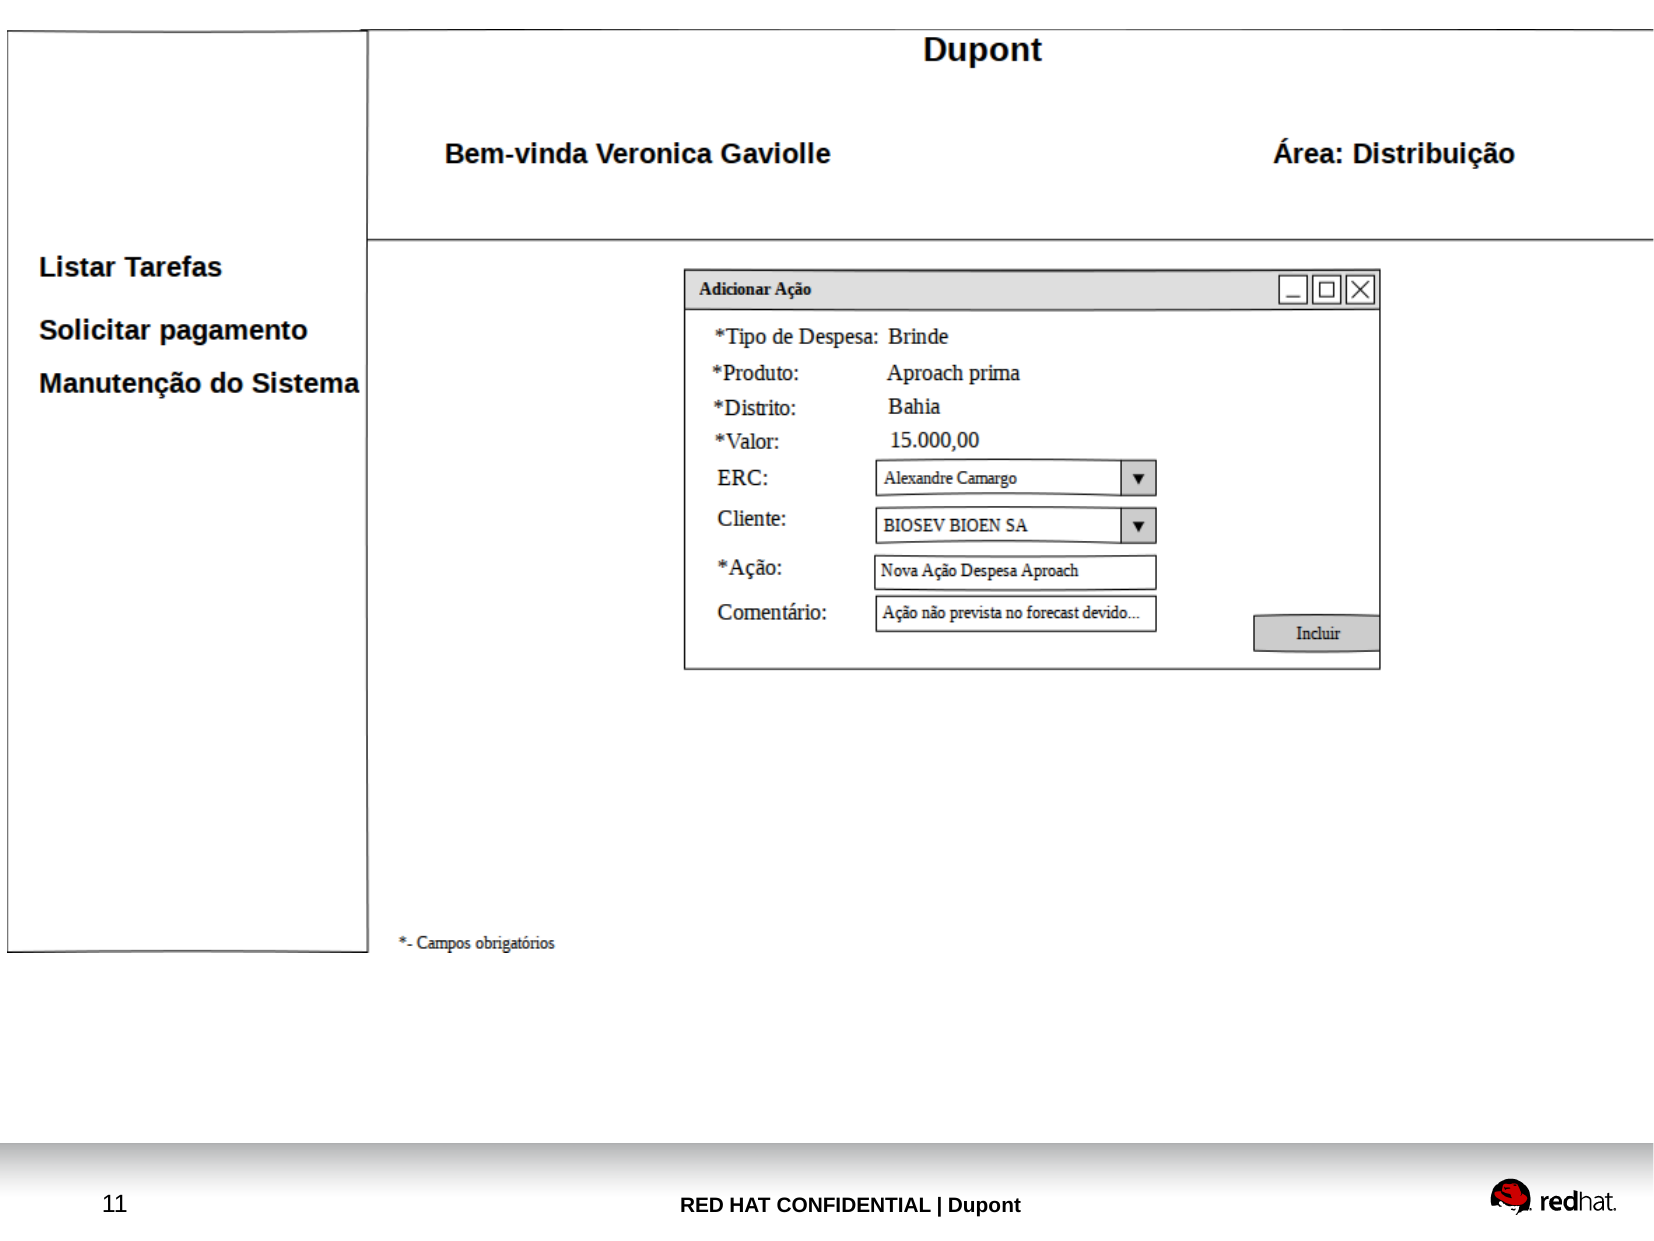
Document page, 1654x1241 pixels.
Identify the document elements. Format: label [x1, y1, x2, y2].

picture [0, 1143, 1654, 1241]
picture [7, 29, 1654, 953]
